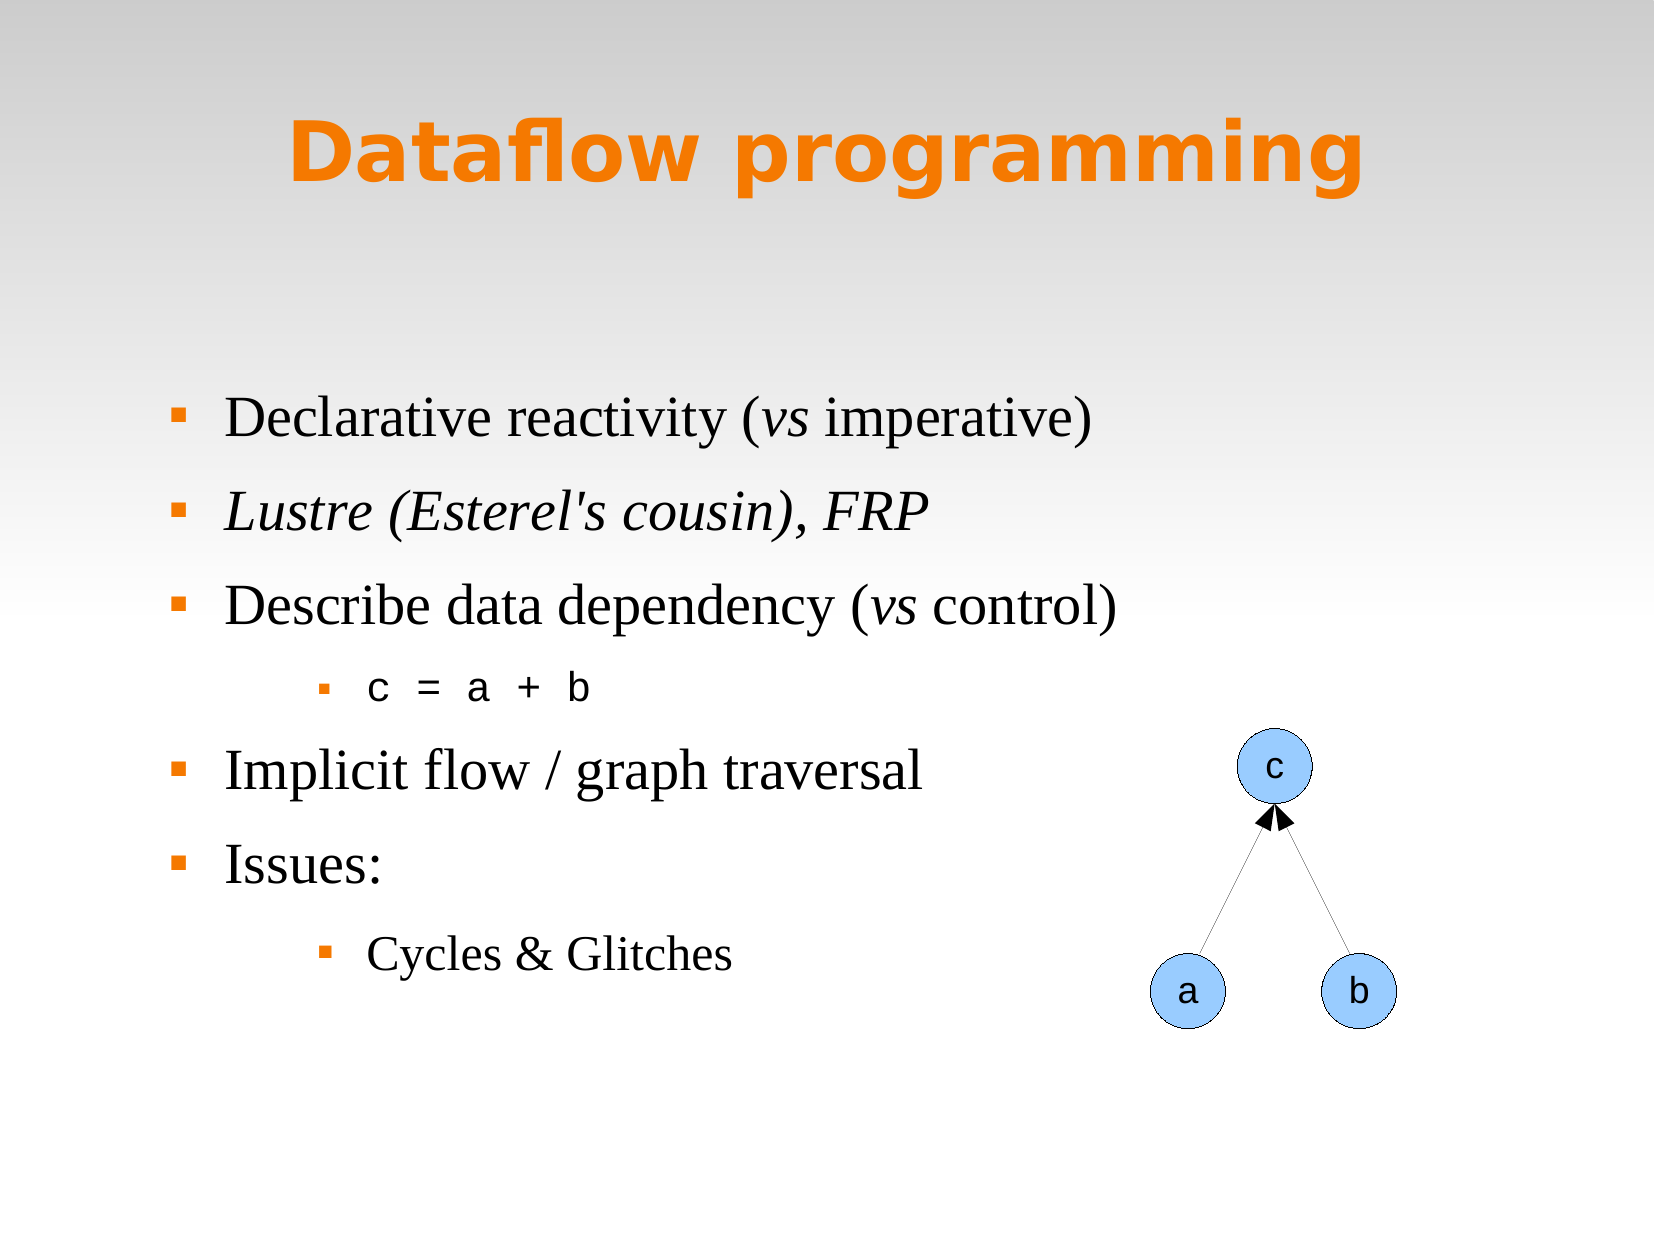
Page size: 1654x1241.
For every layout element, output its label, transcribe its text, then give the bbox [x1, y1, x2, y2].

text_box a [1150, 953, 1226, 1029]
list Declarative reactivity (vs imperative) Lustre (Esterel's cousin), FRP Describe data dependency (vs control) c = a + b Implicit flow / graph traversal Issues: Cycles & Glitches [82, 290, 1571, 1116]
text_box c [1237, 728, 1313, 804]
text_box b [1321, 953, 1397, 1029]
title Dataflow programming [82, 49, 1571, 257]
